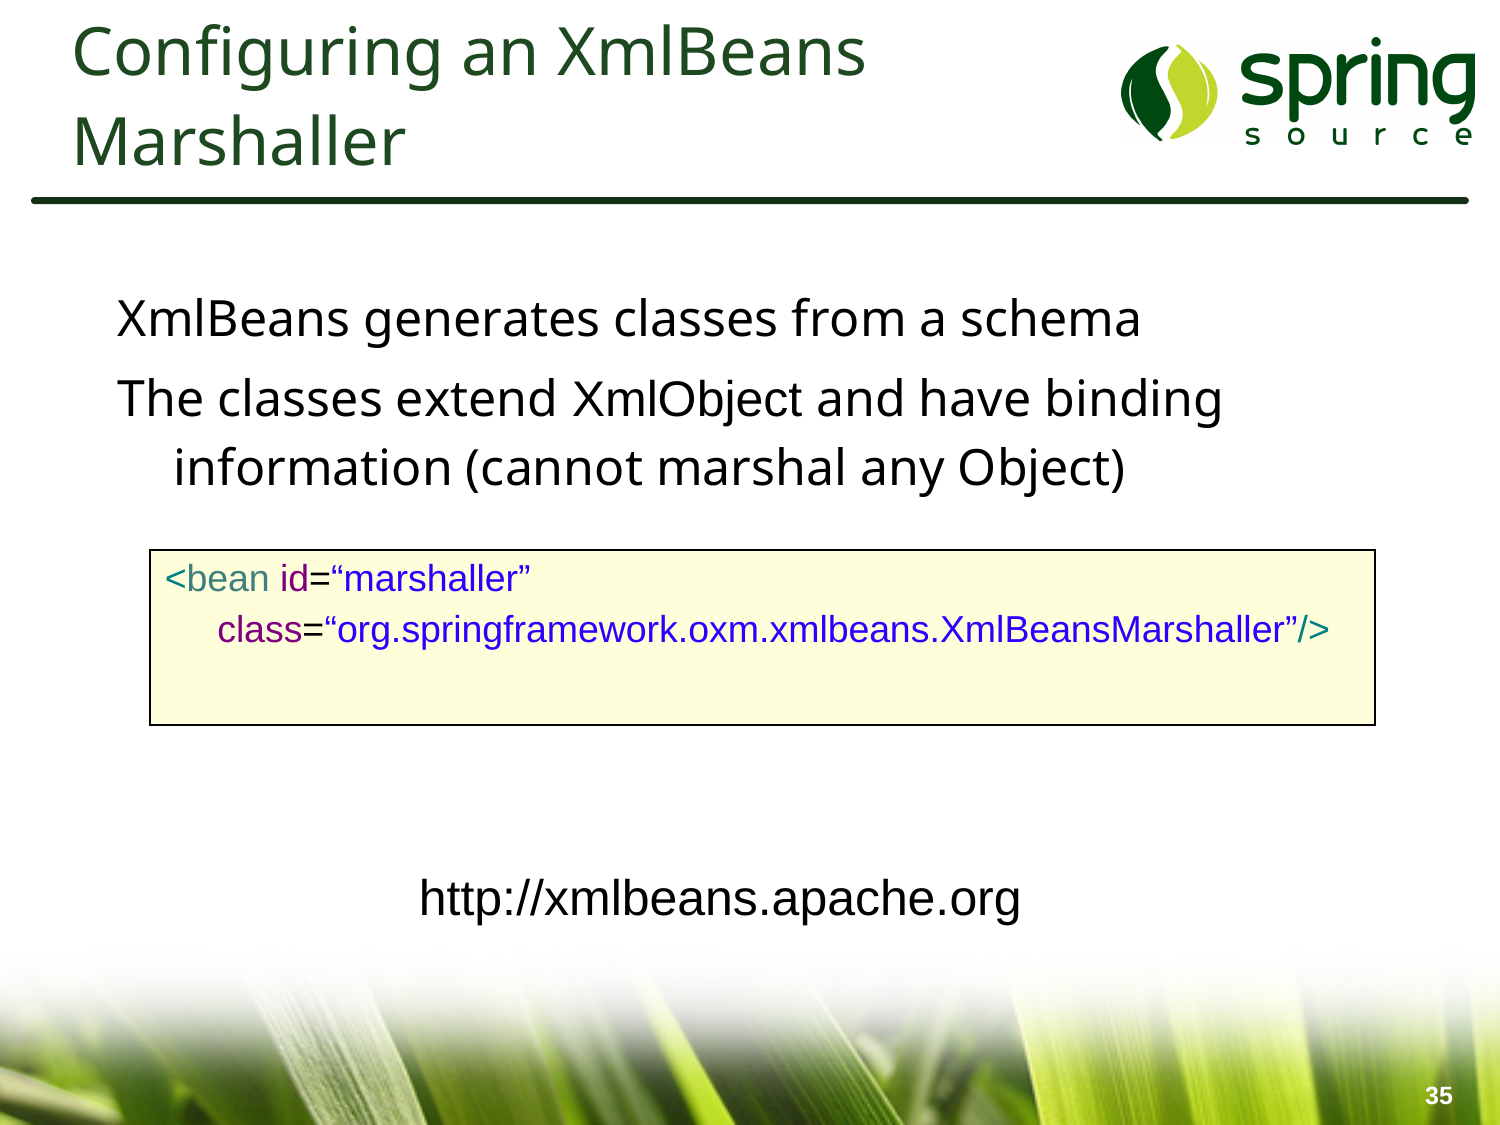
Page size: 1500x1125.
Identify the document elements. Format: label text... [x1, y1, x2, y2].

picture [0, 944, 1500, 1125]
list XmlBeans generates classes from a schema The classes extend XmlObject and have binding information (cannot marshal any Object) [103, 275, 1394, 938]
text_box <bean id=“marshaller” class=“org.springframework.oxm.xmlbeans.XmlBeansMarshaller”/> [149, 549, 1375, 726]
text_box http://xmlbeans.apache.org [404, 862, 1038, 934]
picture [1121, 37, 1475, 145]
title Configuring an XmlBeans Marshaller [56, 5, 1089, 184]
